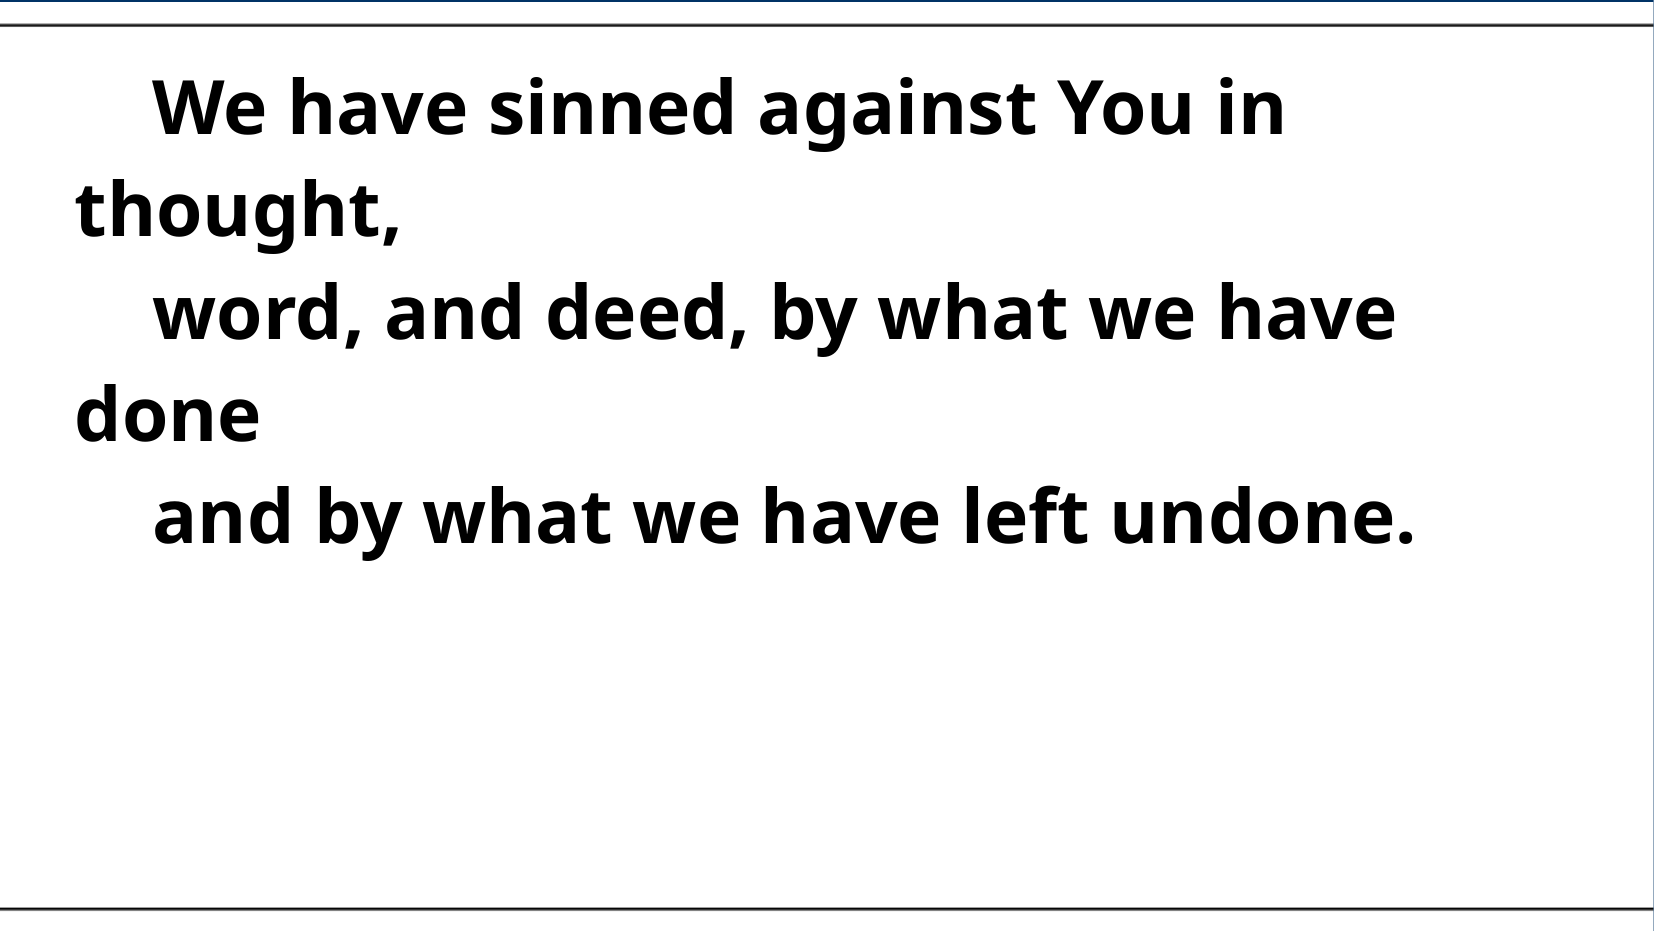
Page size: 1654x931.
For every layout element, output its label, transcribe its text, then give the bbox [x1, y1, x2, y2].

text_box We have sinned against You in thought, word, and deed, by what we have done and by what we have left undone. [60, 47, 1591, 376]
picture [0, 0, 1654, 931]
